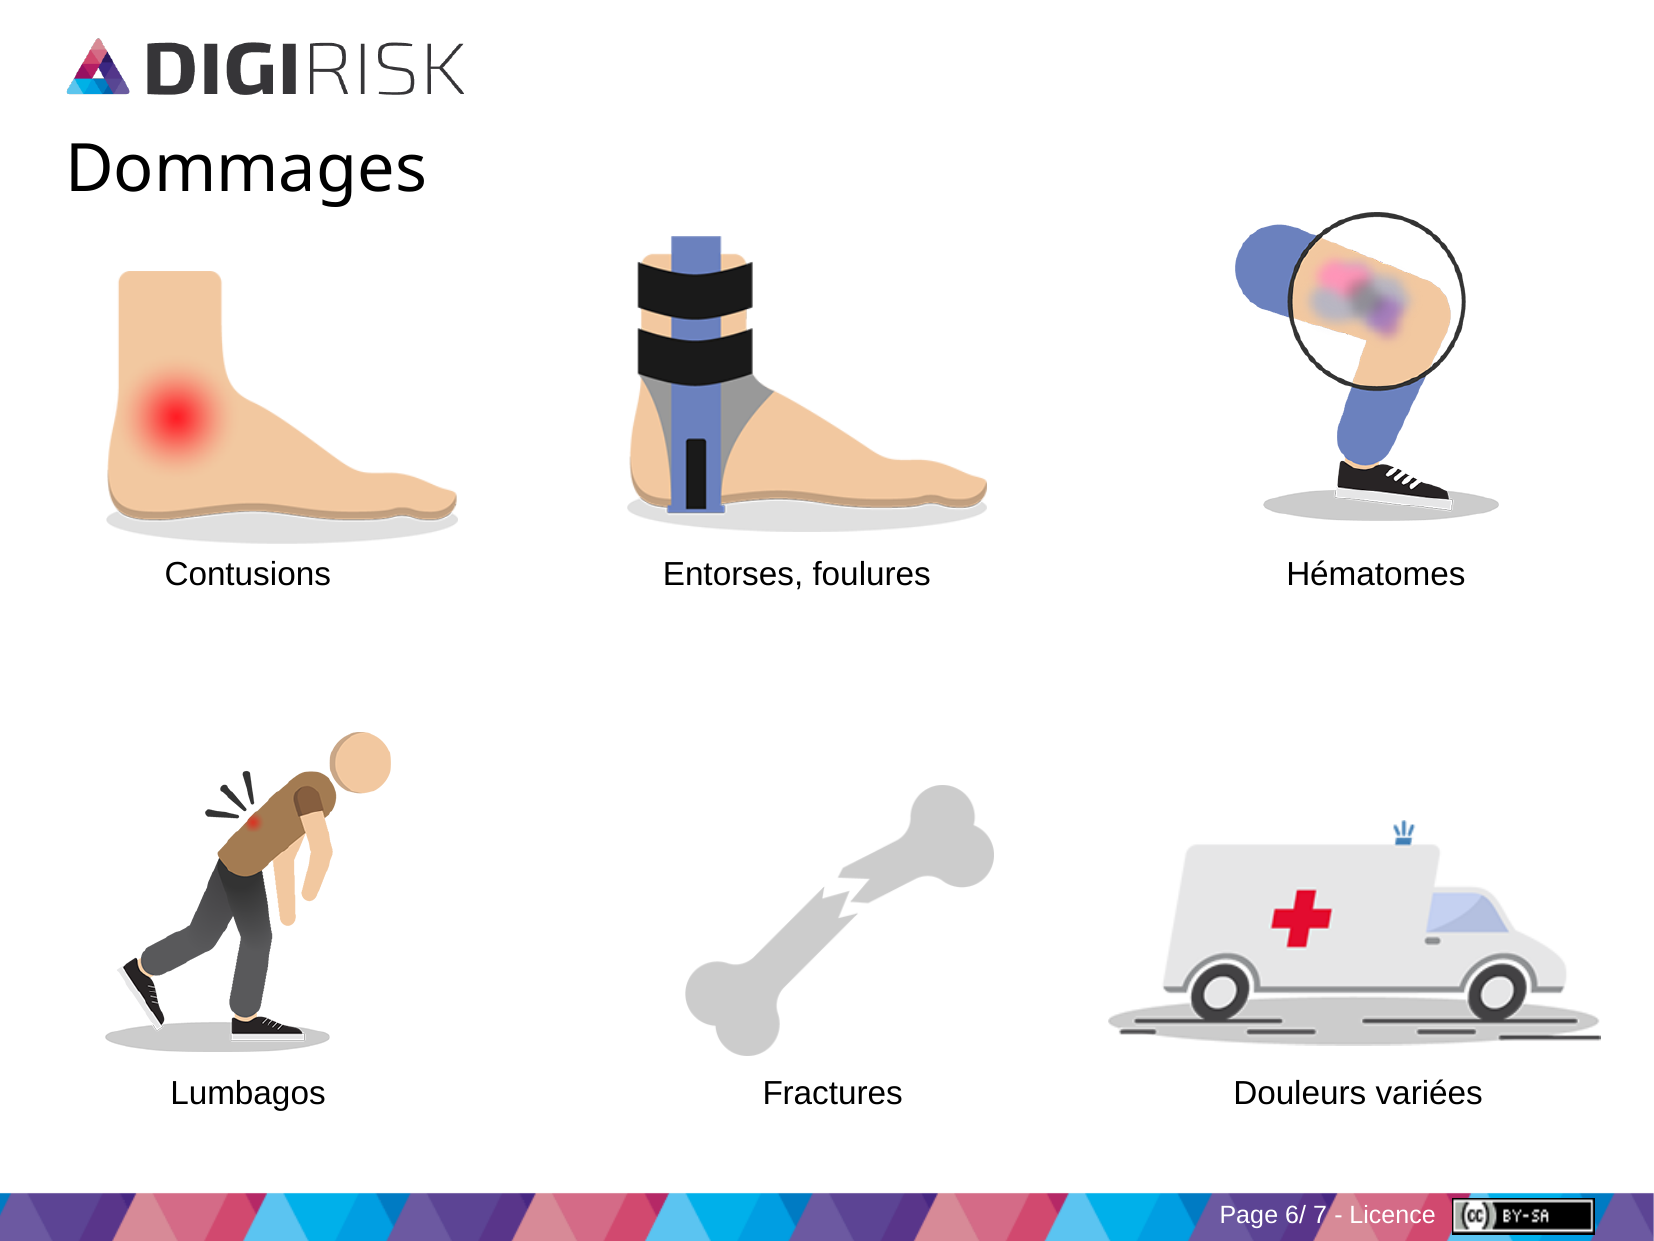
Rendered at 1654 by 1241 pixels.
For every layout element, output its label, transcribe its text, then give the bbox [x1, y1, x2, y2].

list Douleurs variées [1122, 1074, 1595, 1123]
list Fractures [596, 1074, 1069, 1123]
picture [685, 785, 994, 1056]
list Lumbagos [11, 1074, 485, 1123]
picture [1108, 820, 1601, 1046]
picture [627, 236, 987, 532]
picture [64, 35, 464, 95]
picture [1235, 212, 1499, 521]
picture [0, 1175, 1654, 1241]
title Dommages [64, 124, 1589, 206]
picture [105, 732, 391, 1052]
picture [106, 271, 458, 544]
list Contusions [11, 555, 485, 603]
list Entorses, foulures [561, 555, 1034, 603]
list Hématomes [1139, 555, 1613, 603]
